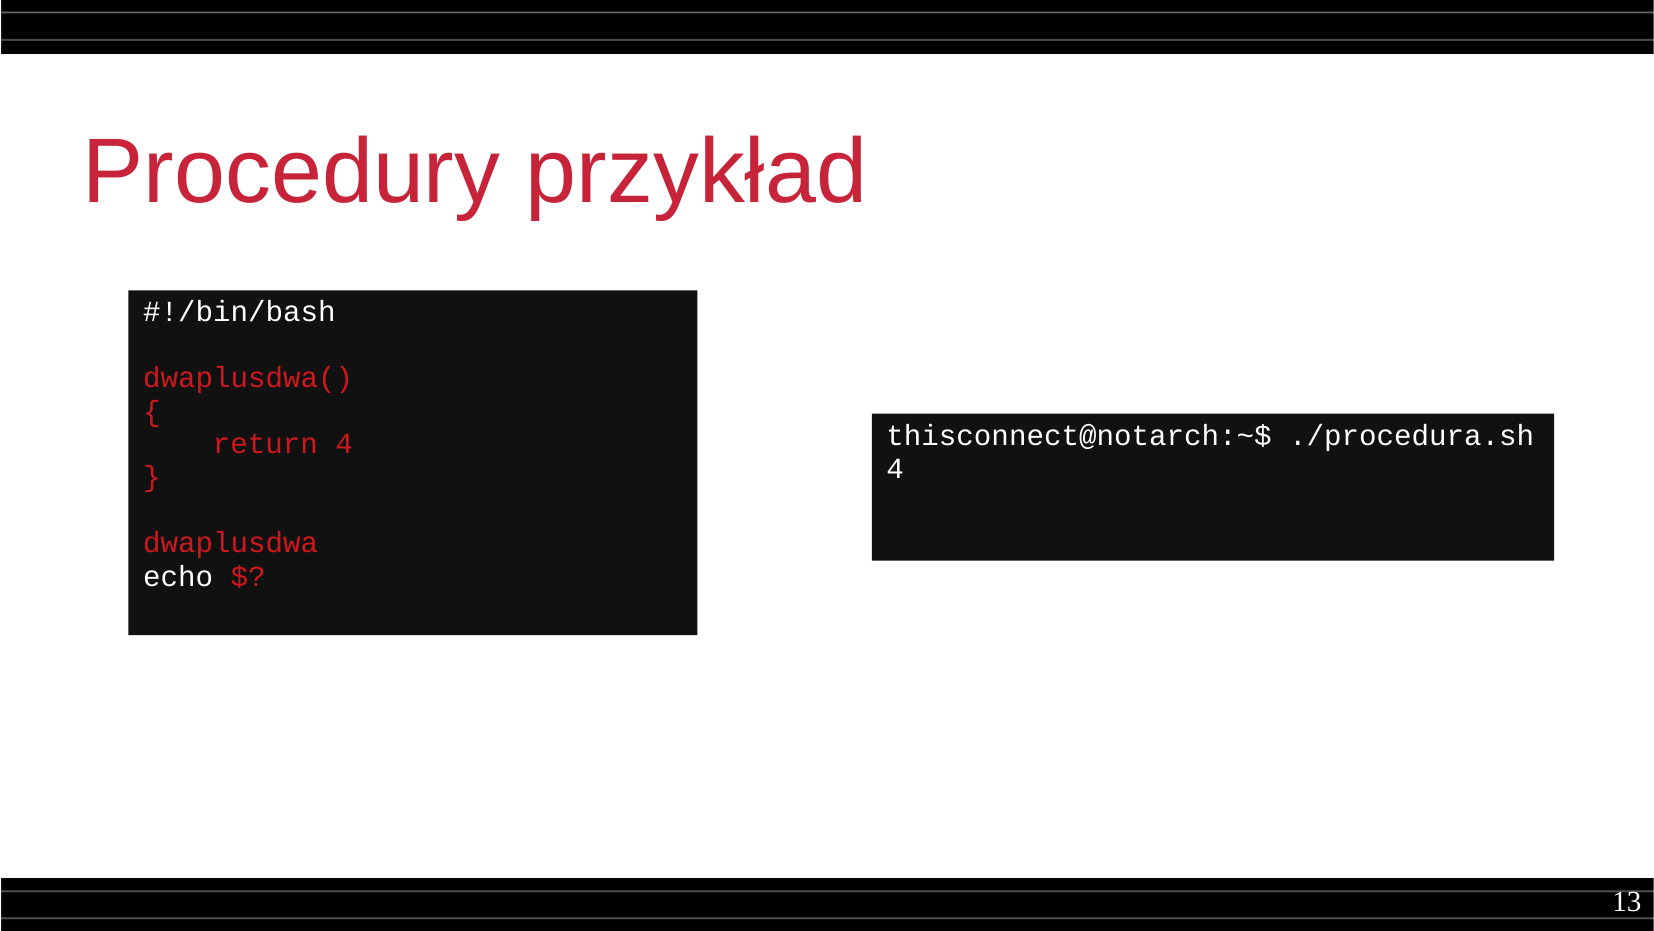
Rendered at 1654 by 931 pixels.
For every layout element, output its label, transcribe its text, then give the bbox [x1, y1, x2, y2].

picture [1, 878, 1654, 931]
text_box #!/bin/bash dwaplusdwa() { return 4 } dwaplusdwa echo $? [128, 290, 698, 636]
text_box thisconnect@notarch:~$ ./procedura.sh 4 [871, 413, 1555, 561]
title Procedury przykład [82, 92, 1571, 249]
picture [1, 0, 1654, 54]
